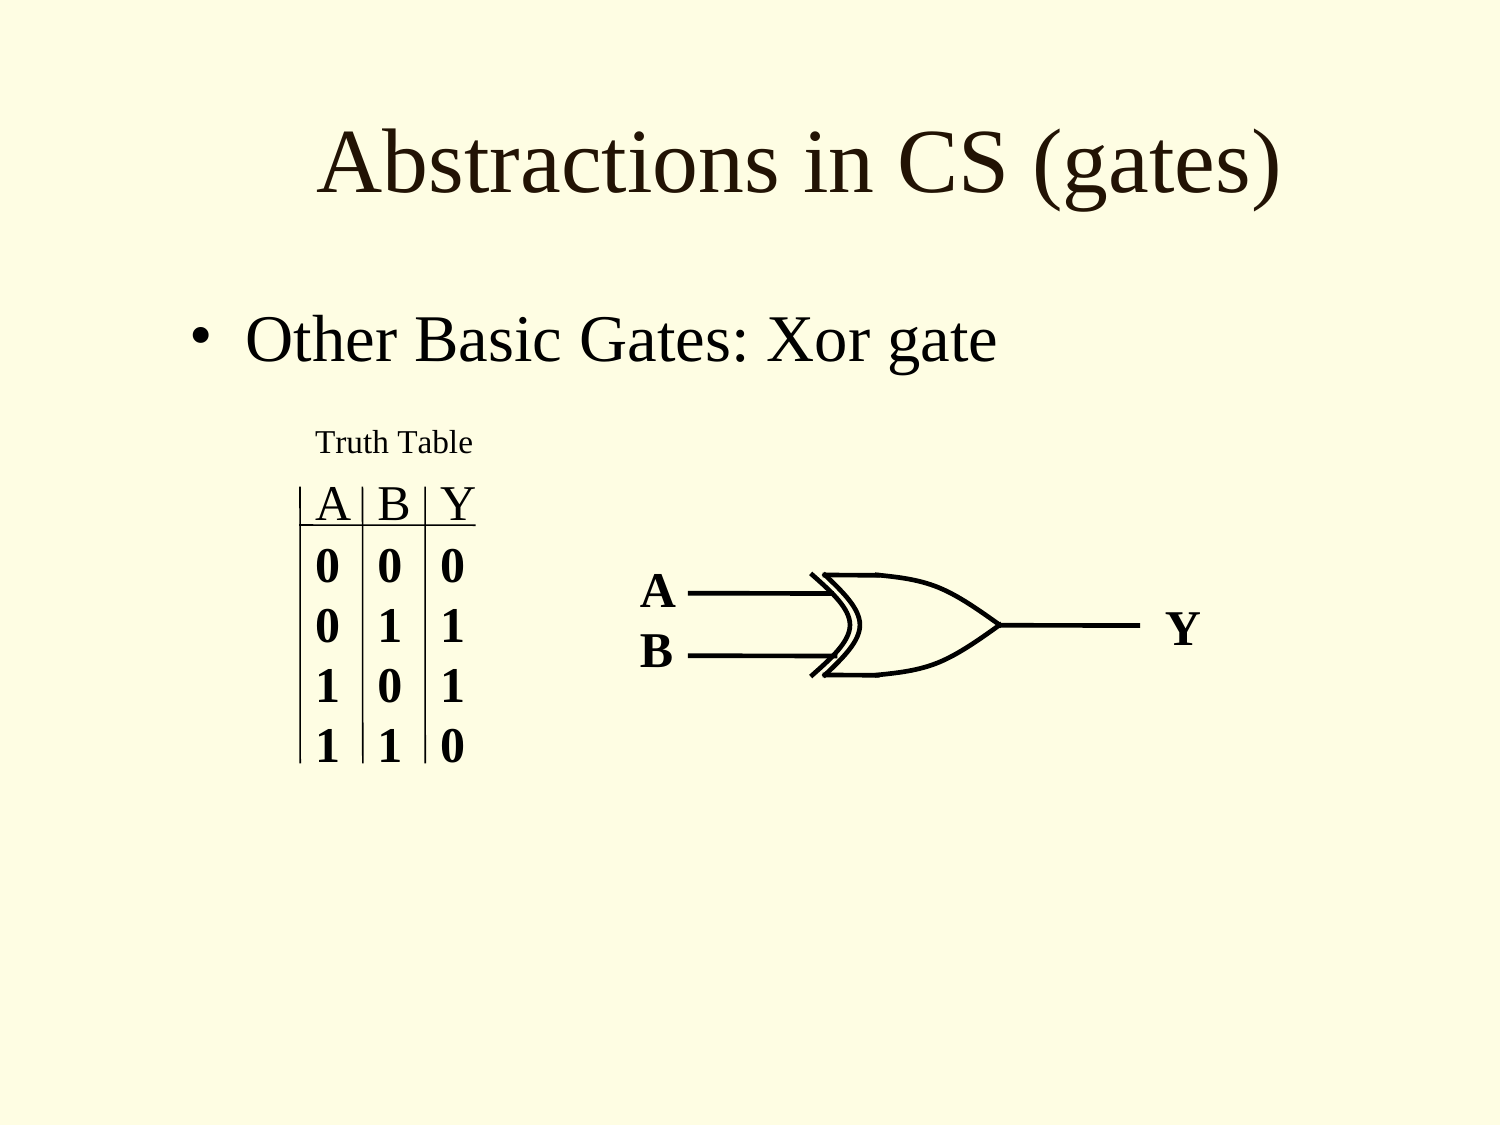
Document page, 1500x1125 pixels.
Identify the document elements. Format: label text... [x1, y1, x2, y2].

text_box Truth Table [300, 412, 489, 468]
text_box B [362, 468, 425, 538]
text_box A B [625, 549, 692, 686]
text_box Y [1150, 587, 1217, 663]
text_box 0 1 0 1 [362, 524, 418, 781]
text_box 0 1 1 0 [425, 538, 480, 781]
list Other Basic Gates: Xor gate [174, 287, 1425, 963]
text_box 0 0 1 1 [300, 524, 355, 781]
title Abstractions in CS (gates)‏ [174, 62, 1425, 250]
text_box A [300, 468, 362, 538]
text_box Y [425, 462, 491, 538]
